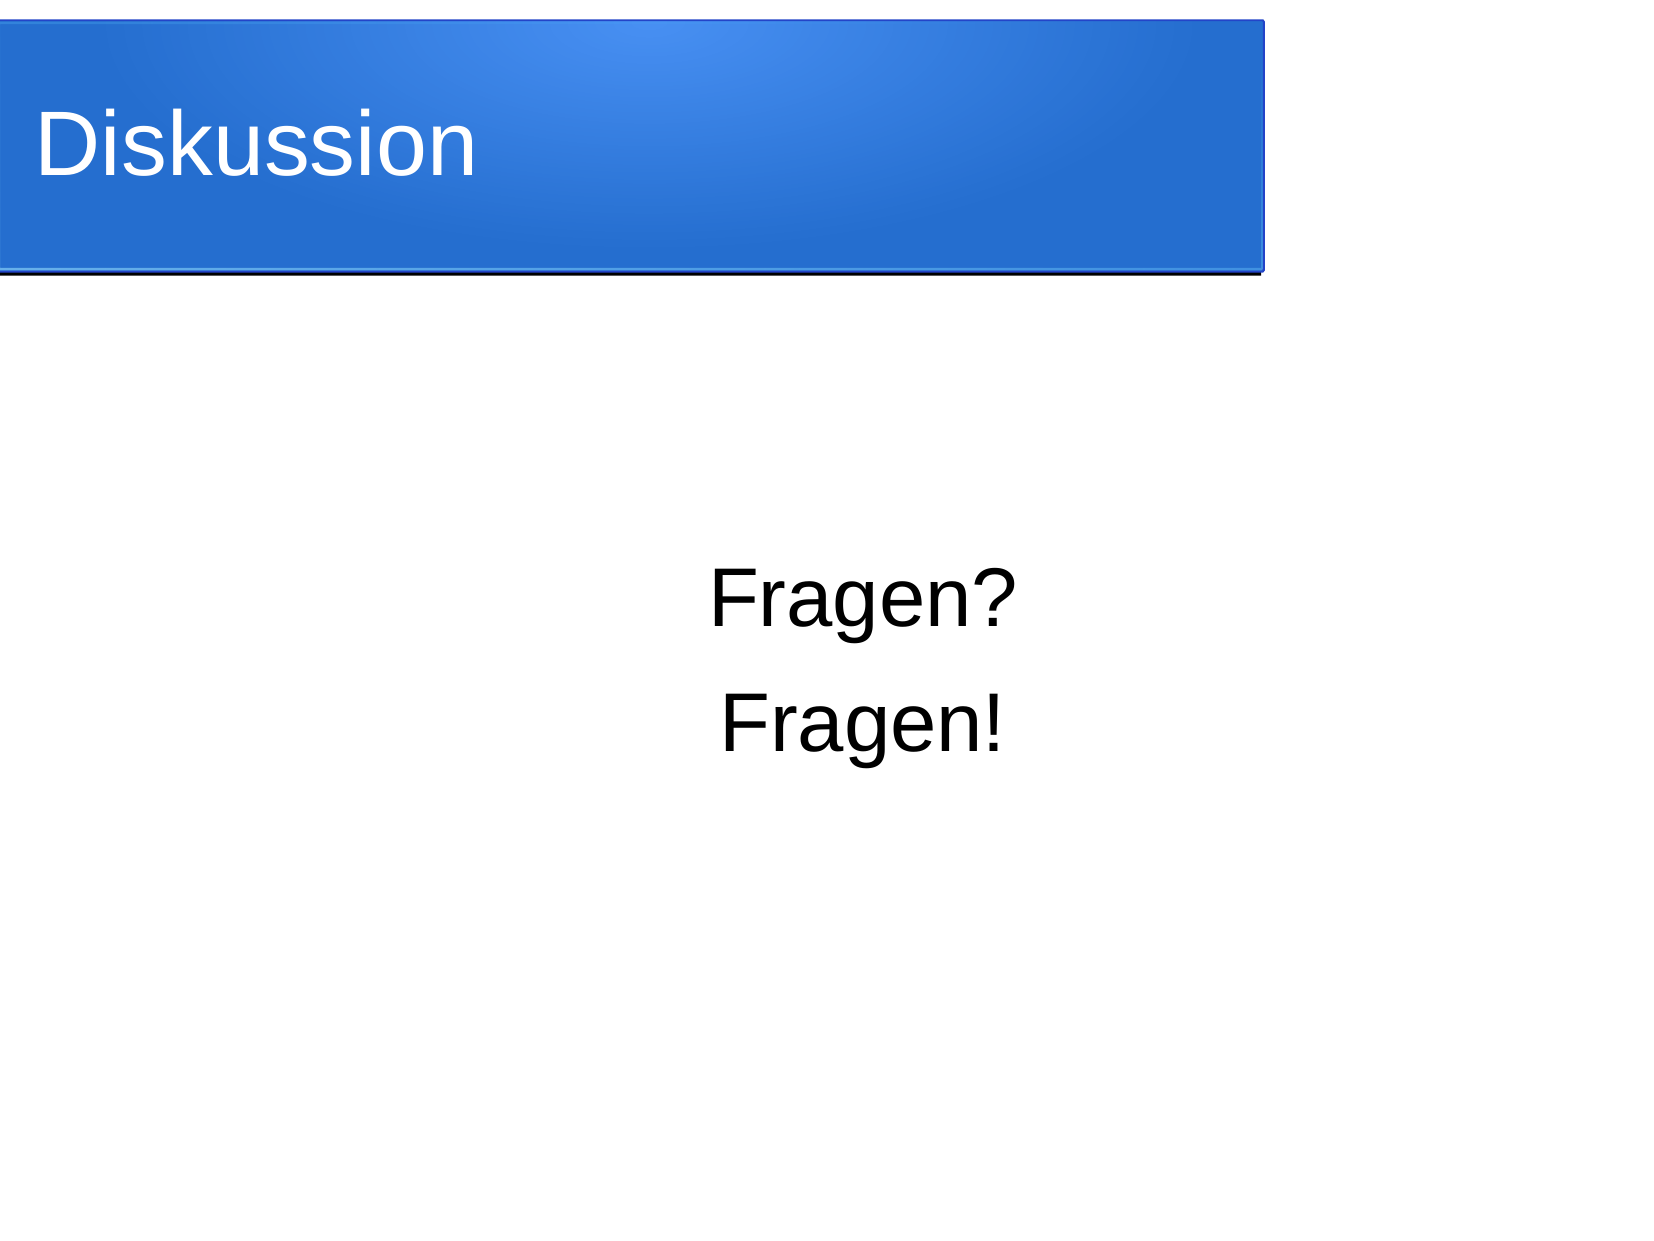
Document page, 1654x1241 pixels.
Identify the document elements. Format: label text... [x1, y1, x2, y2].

title Diskussion [34, 41, 1187, 246]
list Fragen? Fragen! [283, 551, 1443, 821]
